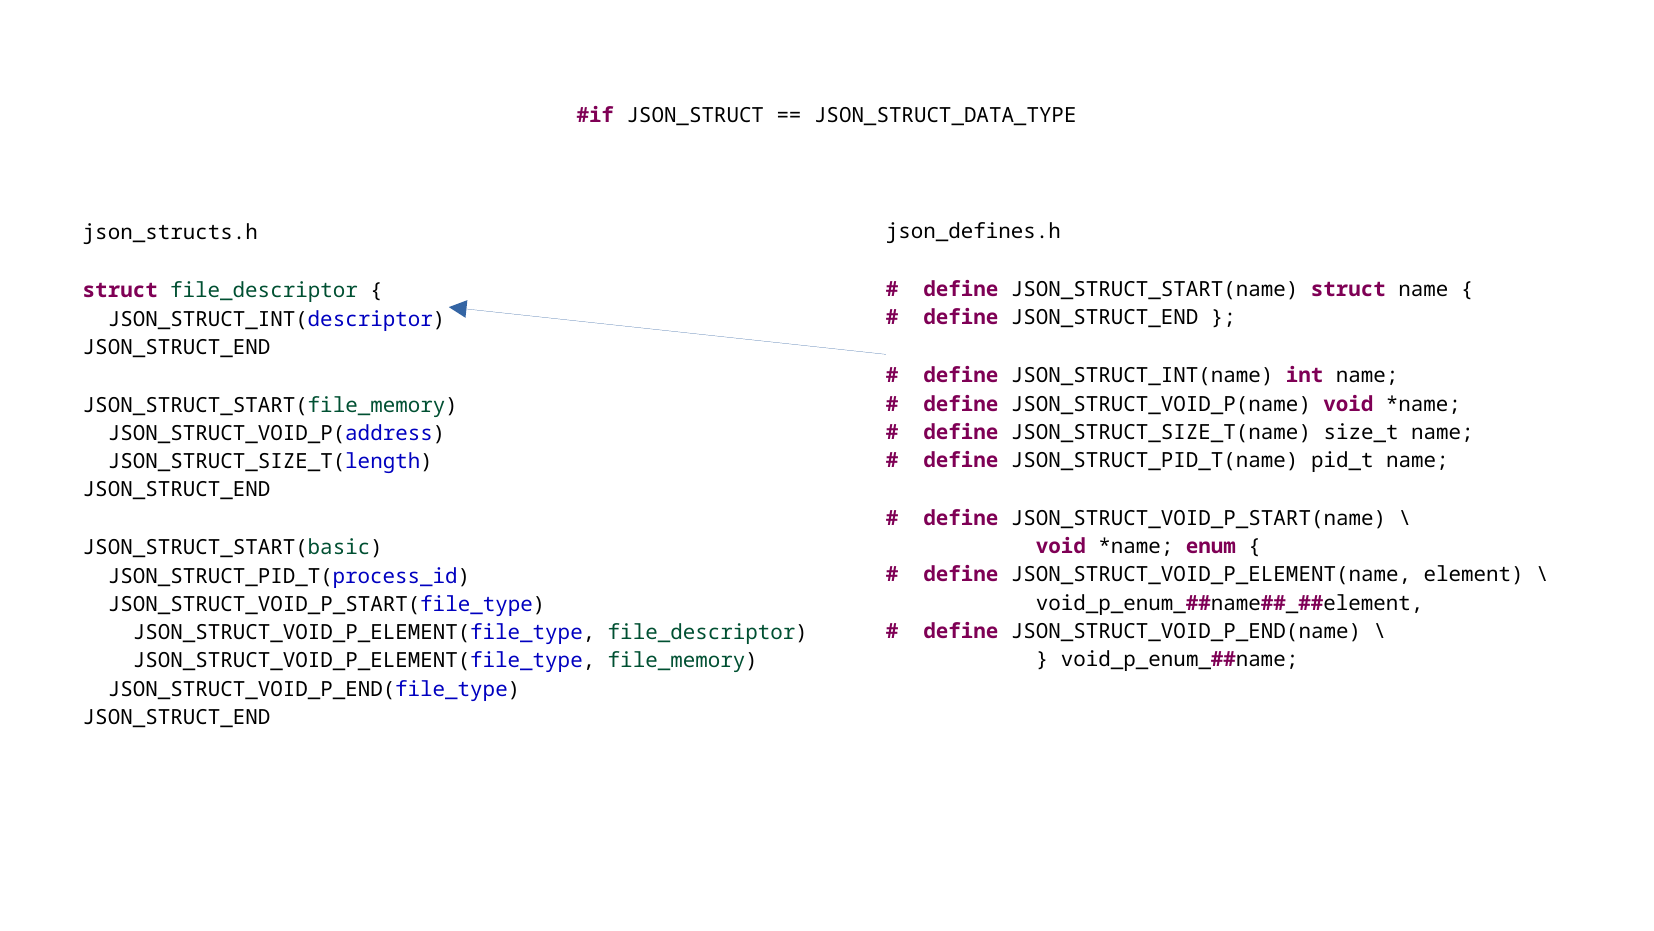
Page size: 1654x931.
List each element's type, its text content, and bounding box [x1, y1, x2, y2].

list json_structs.h struct file_descriptor { JSON_STRUCT_INT(descriptor) JSON_STRUCT_END JSON_STRUCT_START(file_memory) JSON_STRUCT_VOID_P(address) JSON_STRUCT_SIZE_T(length) JSON_STRUCT_END JSON_STRUCT_START(basic) JSON_STRUCT_PID_T(process_id) JSON_STRUCT_VOID_P_START(file_type) JSON_STRUCT_VOID_P_ELEMENT(file_type, file_descriptor) JSON_STRUCT_VOID_P_ELEMENT(file_type, file_memory) JSON_STRUCT_VOID_P_END(file_type) JSON_STRUCT_END [82, 217, 827, 758]
title #if JSON_STRUCT == JSON_STRUCT_DATA_TYPE [82, 37, 1571, 193]
list json_defines.h # define JSON_STRUCT_START(name) struct name { # define JSON_STRUCT_END }; # define JSON_STRUCT_INT(name) int name; # define JSON_STRUCT_VOID_P(name) void *name; # define JSON_STRUCT_SIZE_T(name) size_t name; # define JSON_STRUCT_PID_T(name) pid_t name; # define JSON_STRUCT_VOID_P_START(name) \ void *name; enum { # define JSON_STRUCT_VOID_P_ELEMENT(name, element) \ void_p_enum_##name##_##element, # define JSON_STRUCT_VOID_P_END(name) \ } void_p_enum_##name; [885, 216, 1571, 756]
